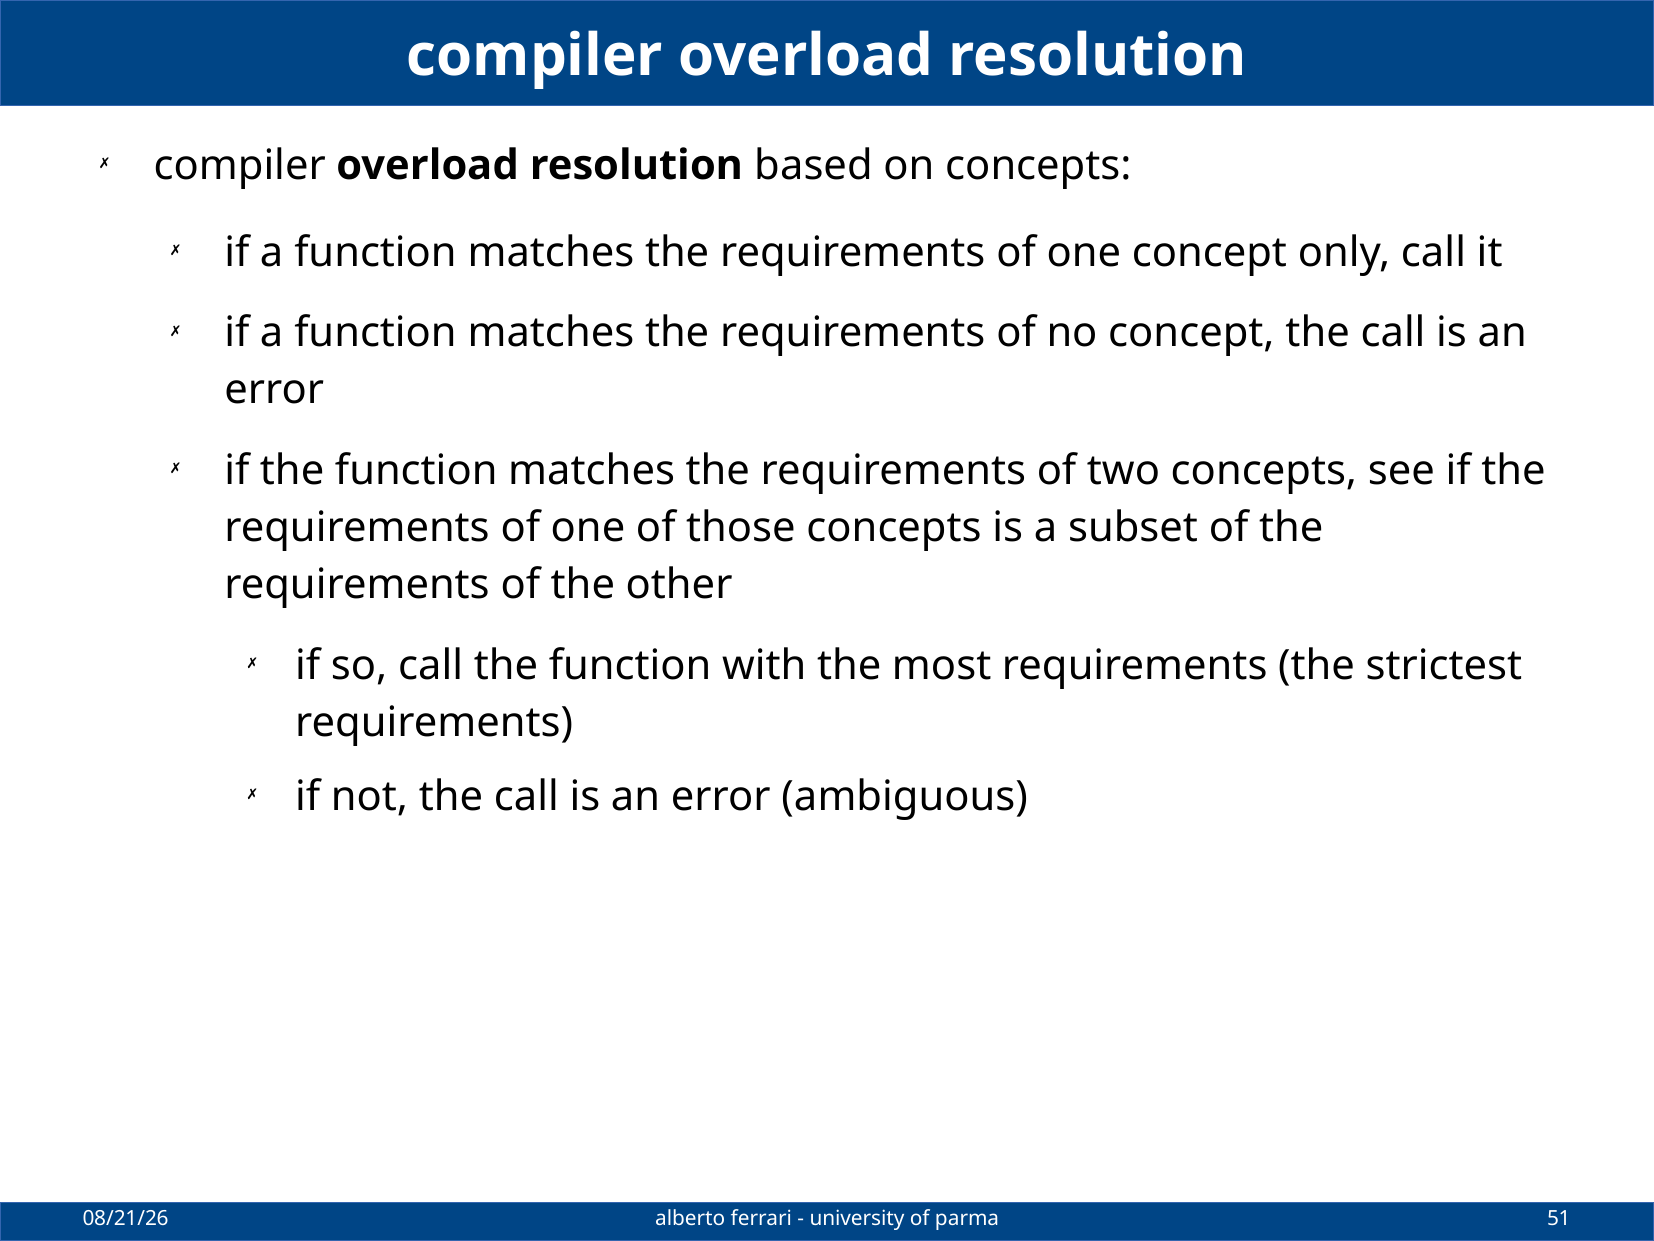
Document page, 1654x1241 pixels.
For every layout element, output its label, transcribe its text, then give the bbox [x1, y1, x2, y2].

list compiler overload resolution based on concepts: if a function matches the requirements of one concept only, call it if a function matches the requirements of no concept, the call is an error if the function matches the requirements of two concepts, see if the requirements of one of those concepts is a subset of the requirements of the other if so, call the function with the most requirements (the strictest requirements) if not, the call is an error (ambiguous) [82, 135, 1571, 855]
title compiler overload resolution [0, 0, 1654, 106]
